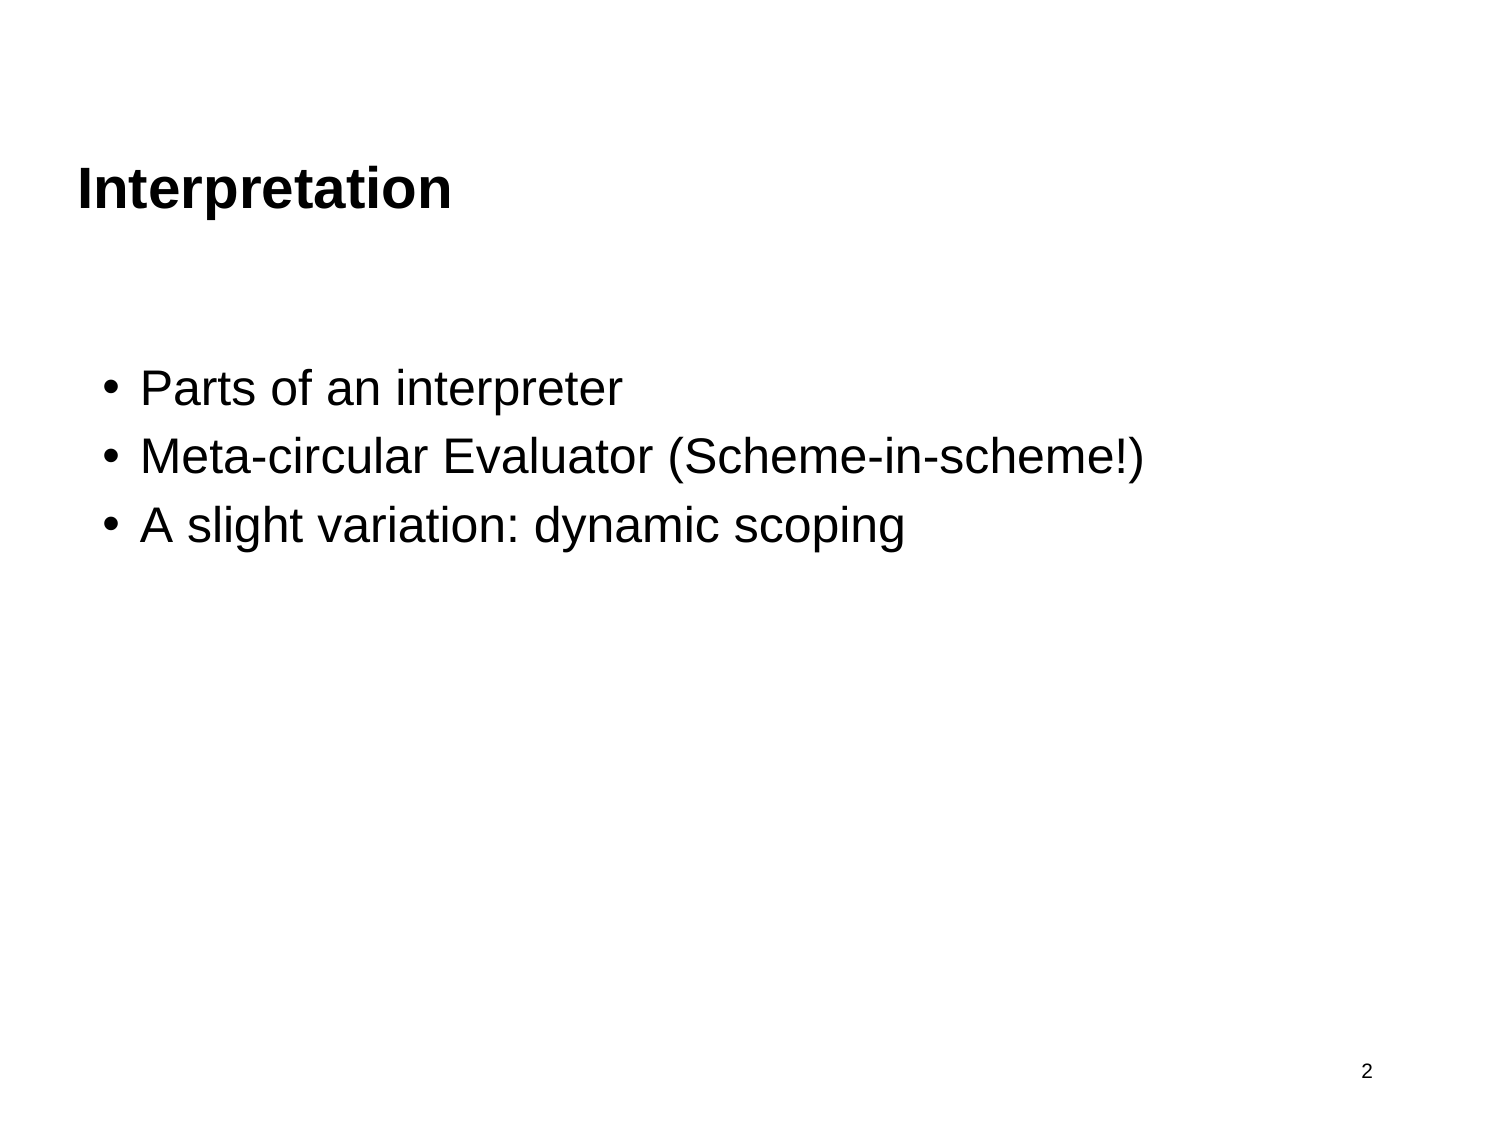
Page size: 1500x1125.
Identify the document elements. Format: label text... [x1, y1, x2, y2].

text_box Interpretation [62, 62, 1338, 313]
text_box <number> [1025, 1049, 1388, 1101]
text_box Parts of an interpreter Meta-circular Evaluator (Scheme-in-scheme!) A slight variation: dynamic scoping [87, 350, 1292, 1076]
